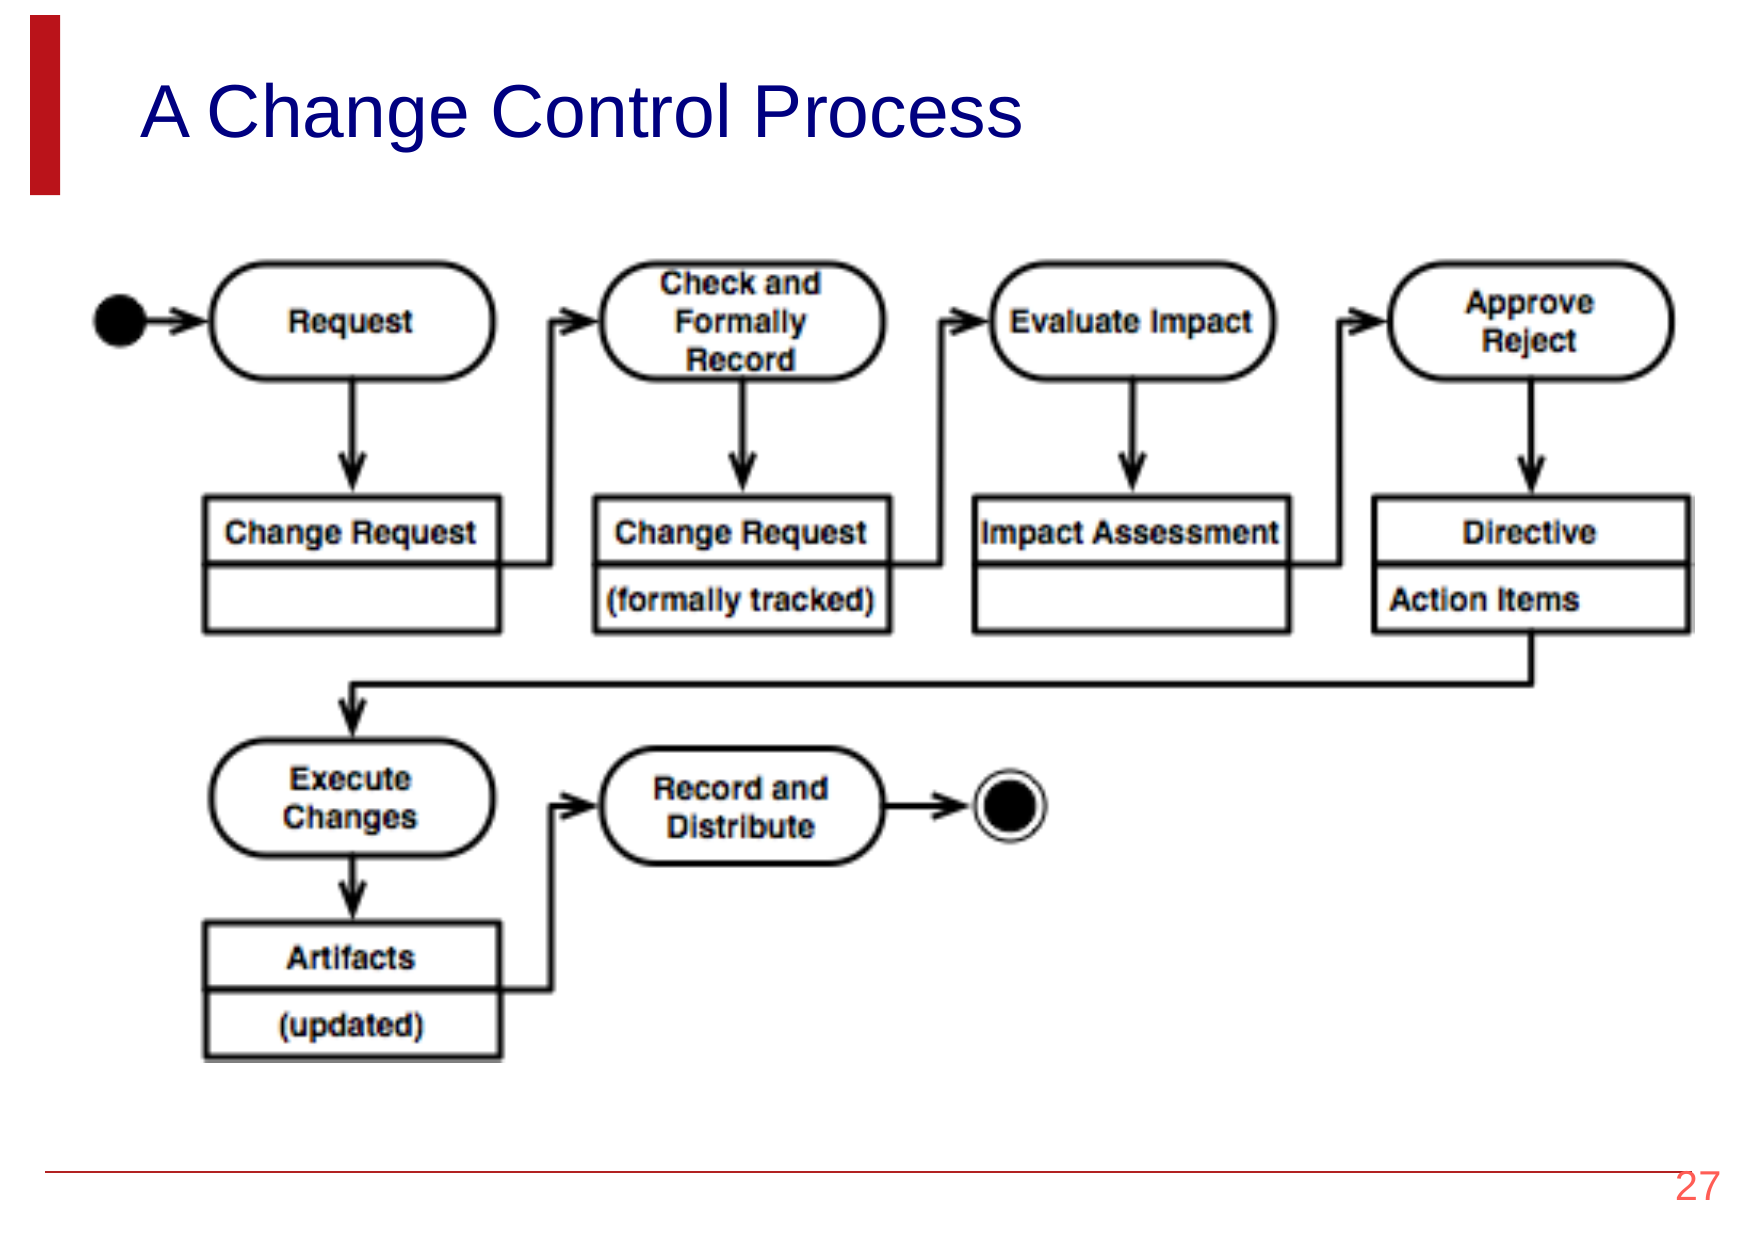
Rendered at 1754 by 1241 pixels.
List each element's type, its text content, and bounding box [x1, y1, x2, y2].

title A Change Control Process [90, 19, 1726, 196]
text_box <number> [1674, 1159, 1723, 1231]
picture [87, 257, 1695, 1063]
